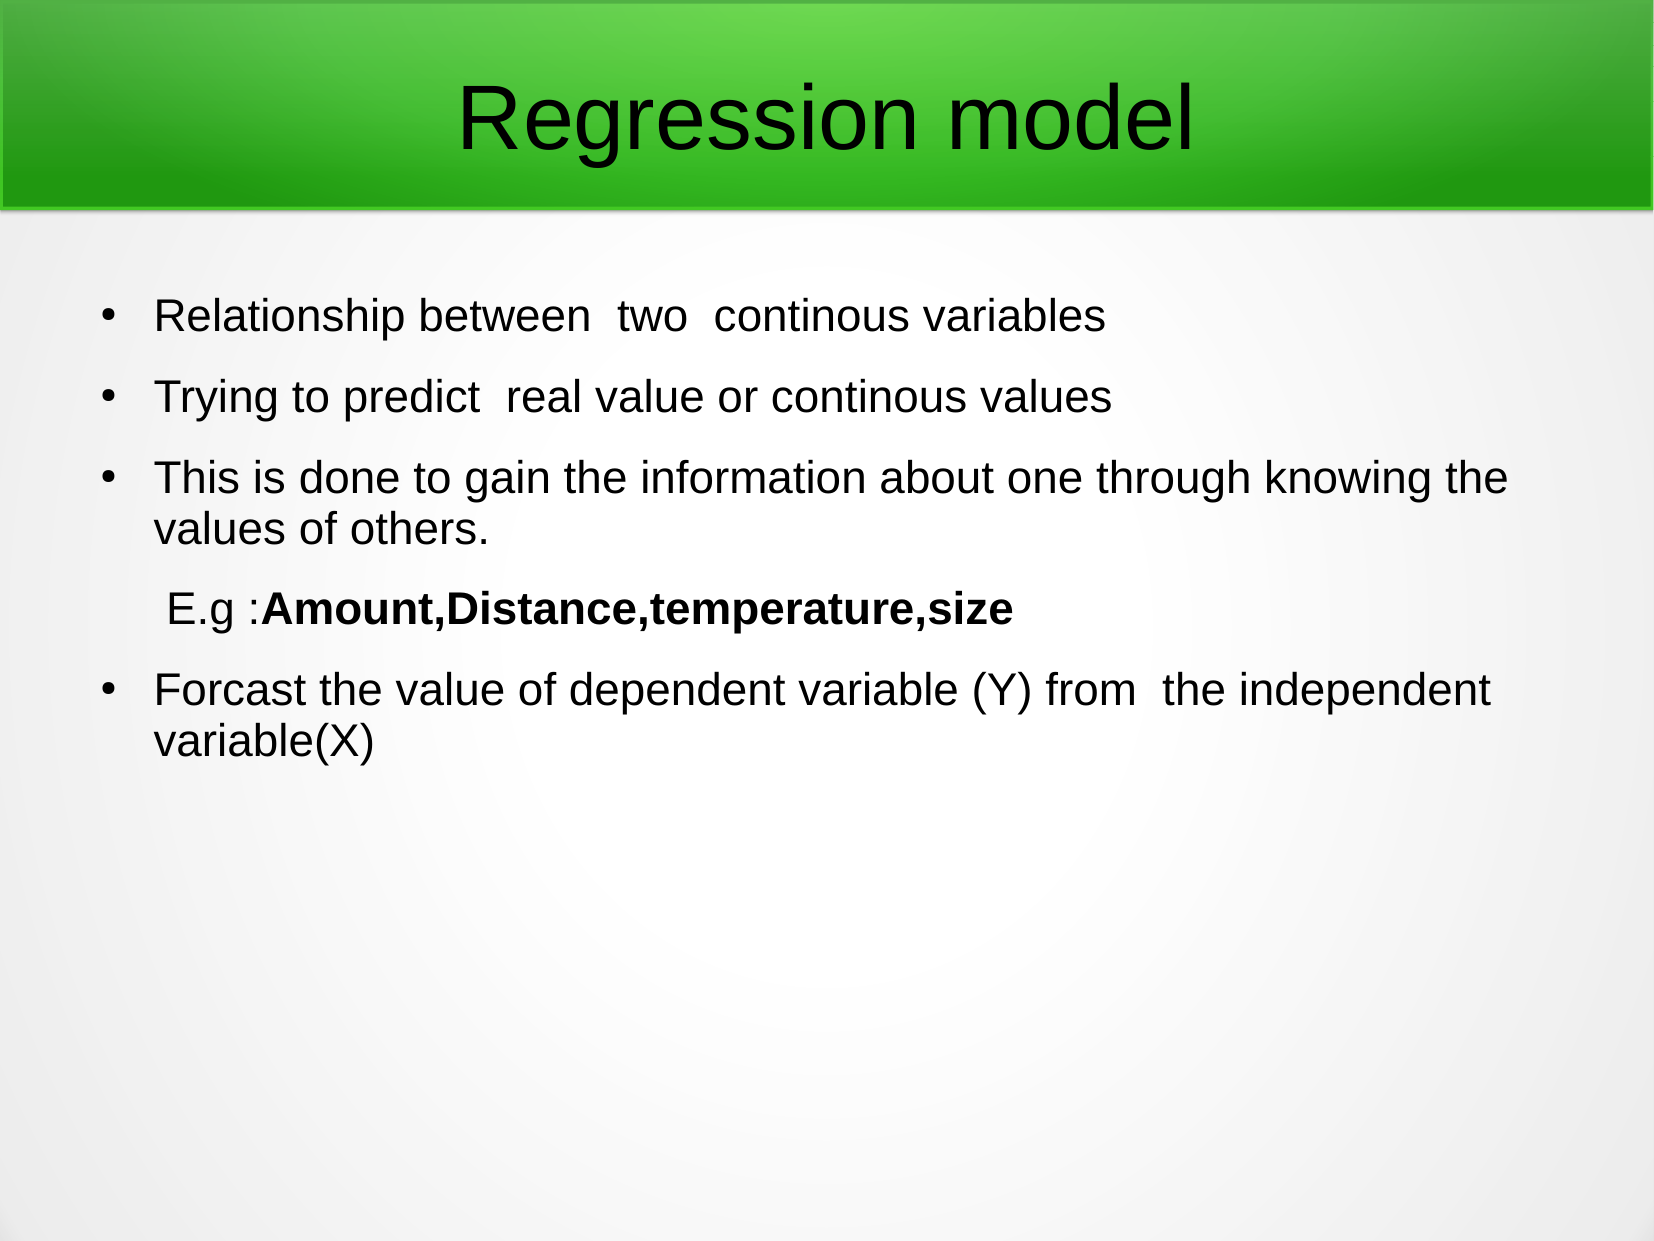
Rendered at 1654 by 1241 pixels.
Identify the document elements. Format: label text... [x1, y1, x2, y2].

title Regression model [82, 47, 1571, 189]
list Relationship between two continous variables Trying to predict real value or continous values This is done to gain the information about one through knowing the values of others. E.g :Amount,Distance,temperature,size Forcast the value of dependent variable (Y) from the independent variable(X) [82, 290, 1571, 1203]
